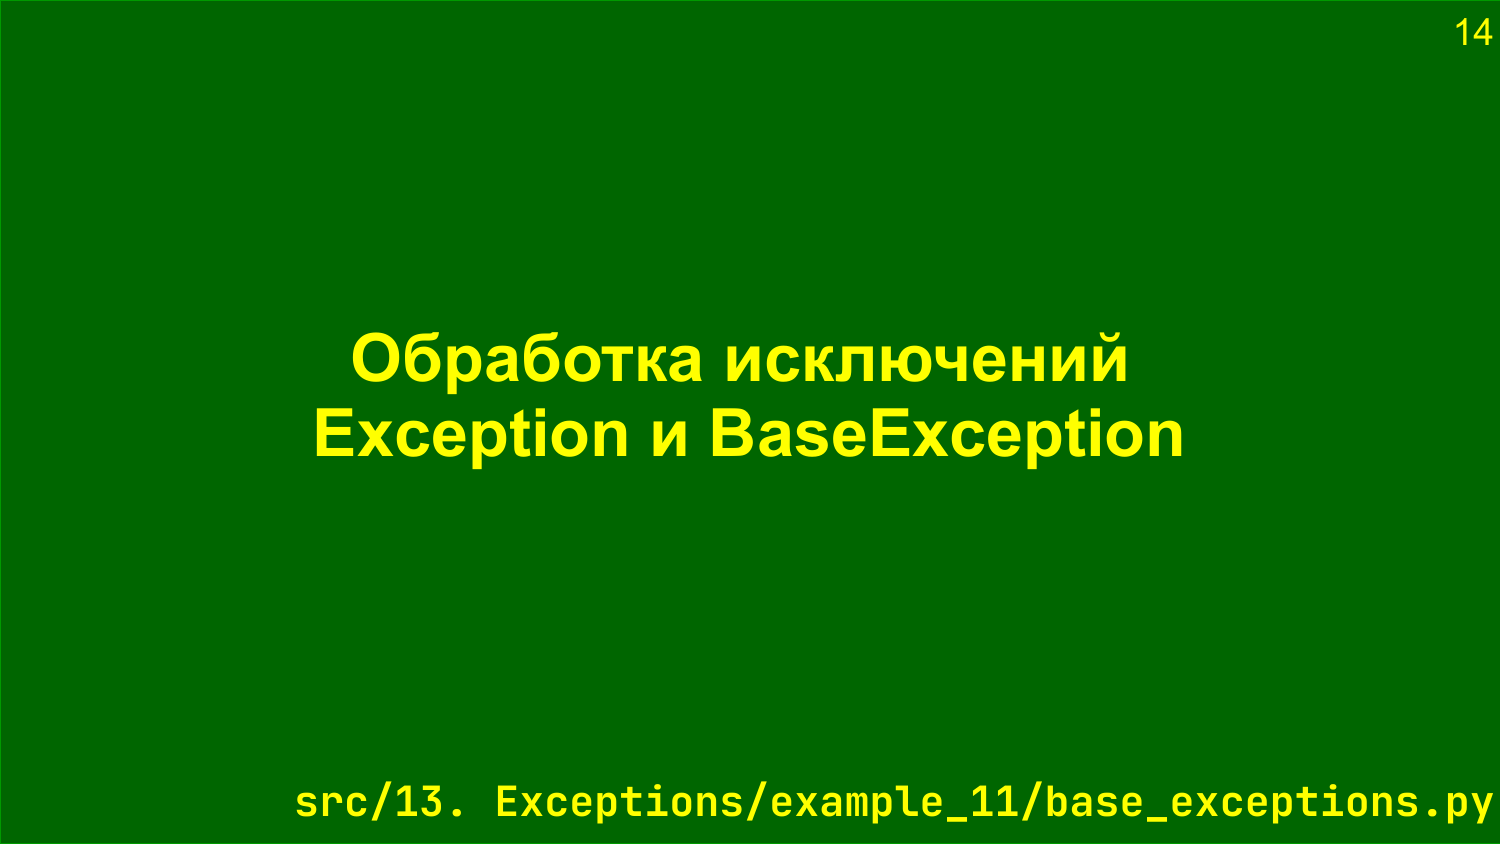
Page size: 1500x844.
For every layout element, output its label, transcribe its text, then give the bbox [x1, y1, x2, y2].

title Обработка исключений Exception и BaseException [75, 302, 1426, 491]
title src/13. Exceptions/example_11/base_exceptions.py [6, 767, 1495, 837]
